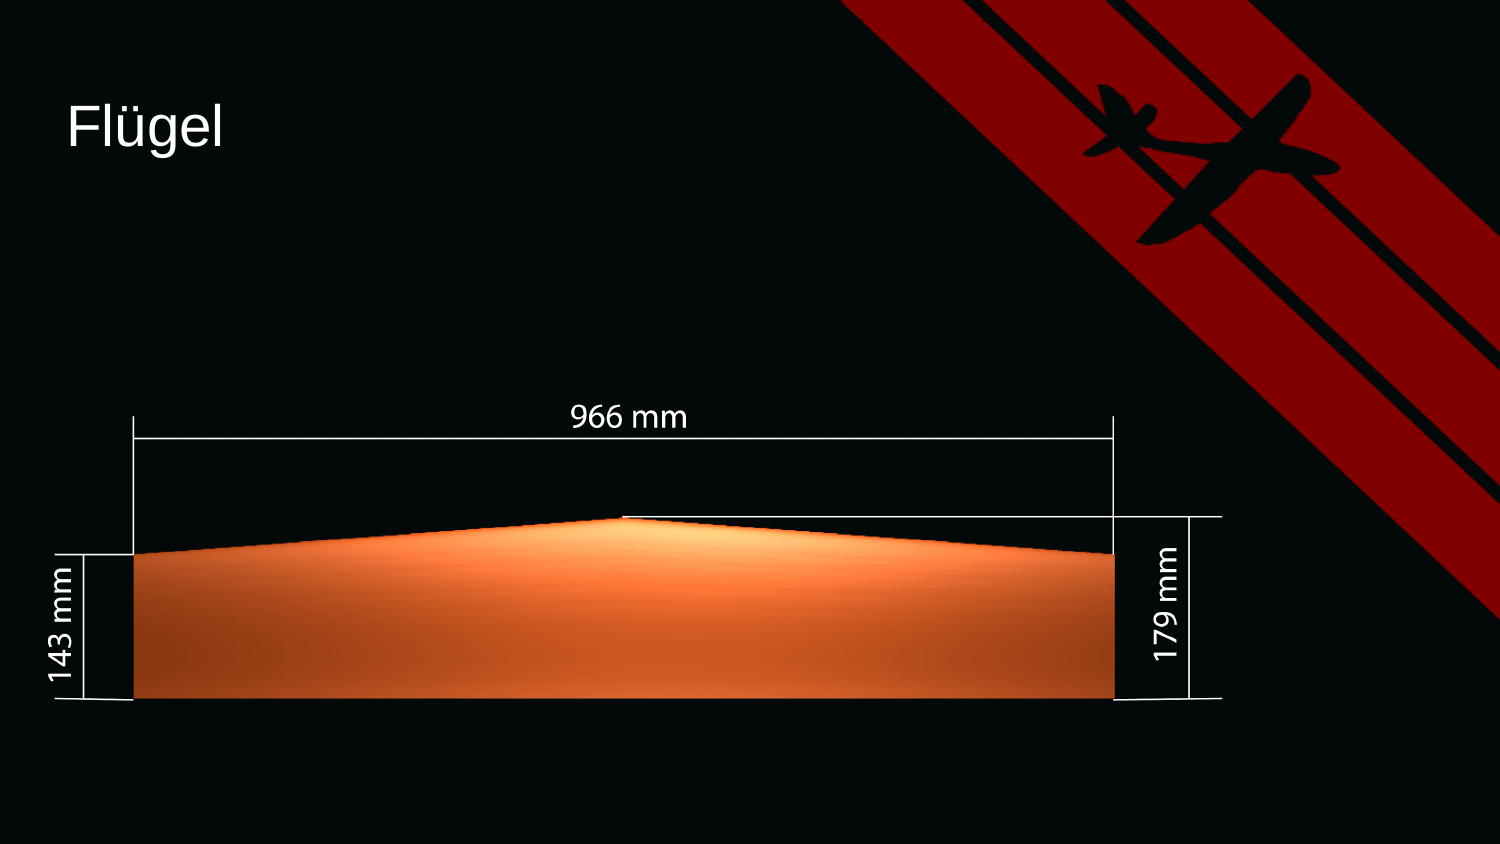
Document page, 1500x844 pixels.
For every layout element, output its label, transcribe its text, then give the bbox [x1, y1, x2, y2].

picture [0, 0, 1500, 844]
title Flügel [51, 72, 1449, 167]
